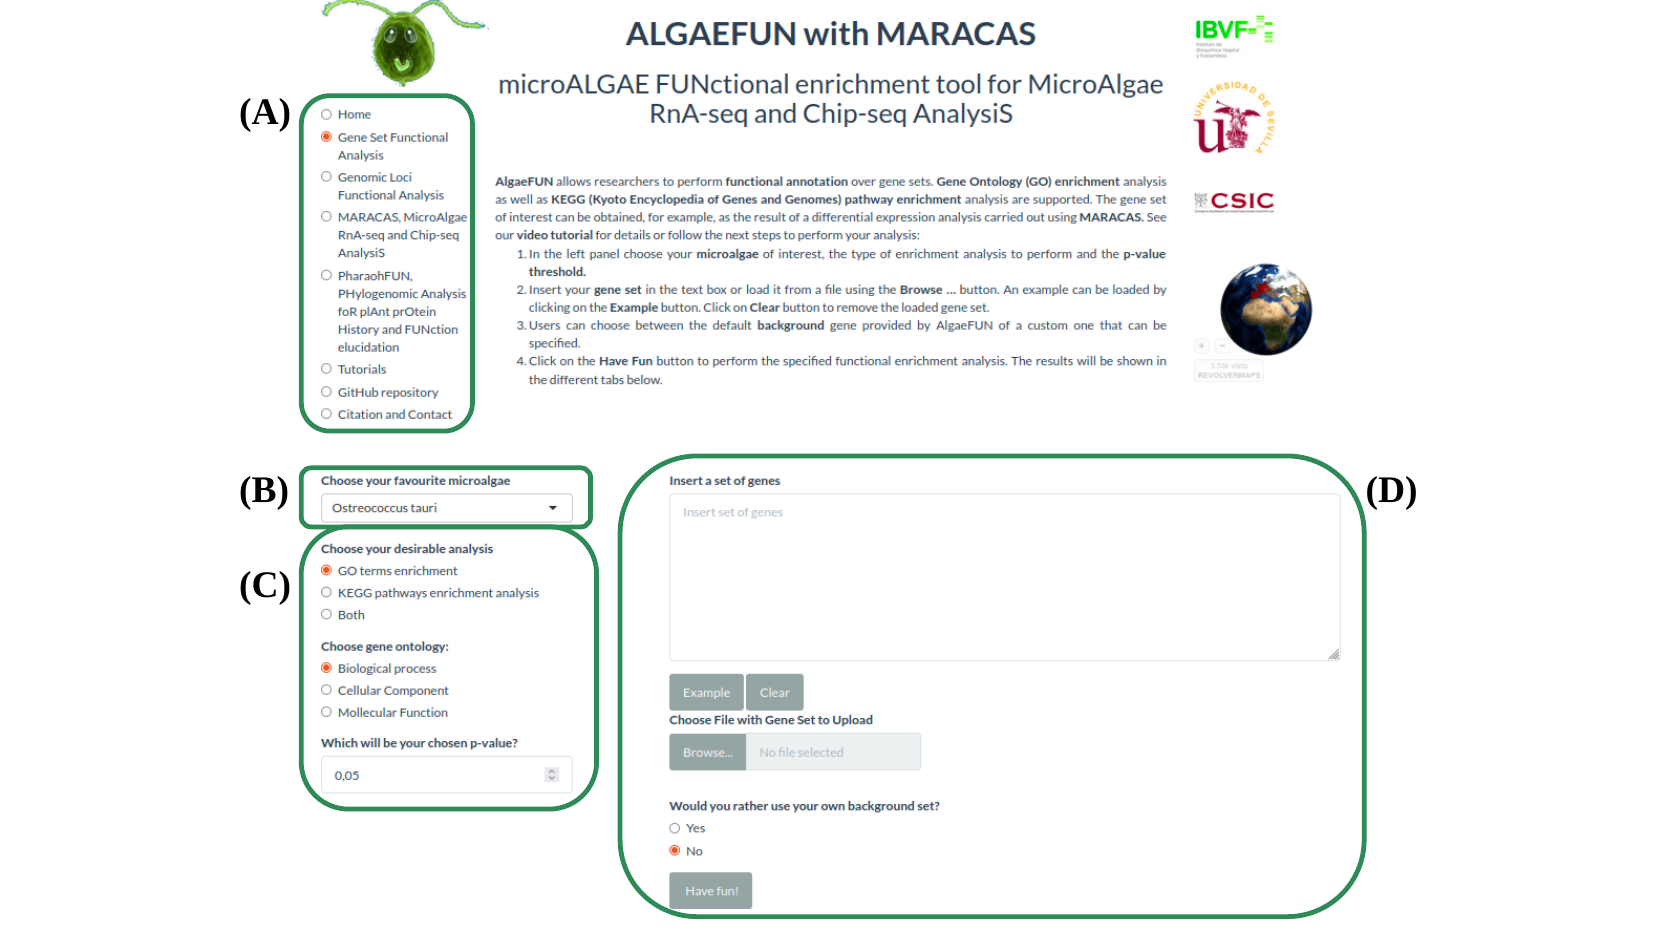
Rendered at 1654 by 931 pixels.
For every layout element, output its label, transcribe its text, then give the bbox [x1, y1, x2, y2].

picture [319, 530, 594, 806]
picture [355, 471, 588, 524]
text_box (A) [224, 83, 355, 191]
text_box (D) [1350, 461, 1481, 569]
picture [319, 99, 470, 428]
picture [319, 0, 1345, 930]
text_box (C) [224, 556, 355, 663]
text_box (B) [224, 461, 355, 556]
picture [623, 459, 1345, 914]
